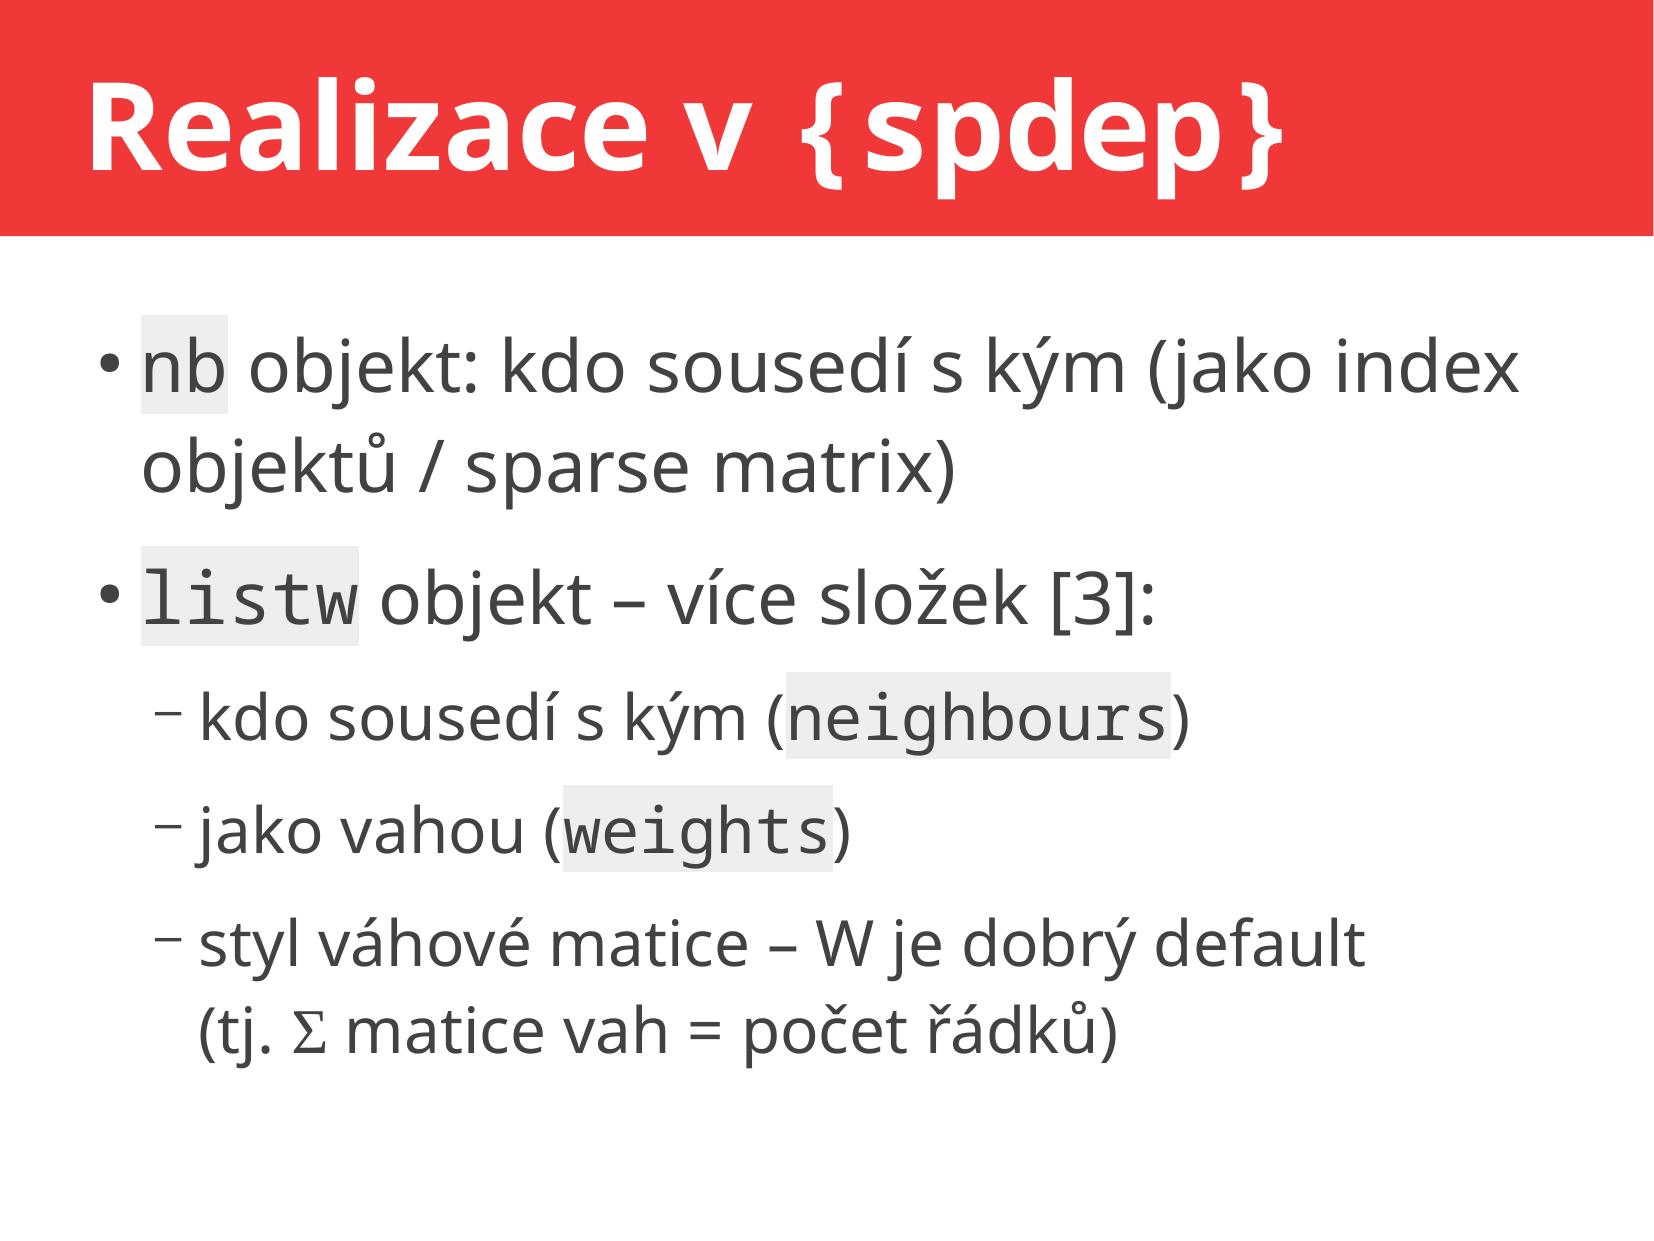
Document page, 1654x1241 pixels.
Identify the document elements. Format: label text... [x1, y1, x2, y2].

title Realizace v {spdep} [82, 19, 1571, 227]
list nb objekt: kdo sousedí s kým (jako index objektů / sparse matrix) listw objekt – více složek [3]: kdo sousedí s kým (neighbours) jako vahou (weights) styl váhové matice – W je dobrý default (tj. Σ matice vah = počet řádků) [82, 314, 1563, 1080]
